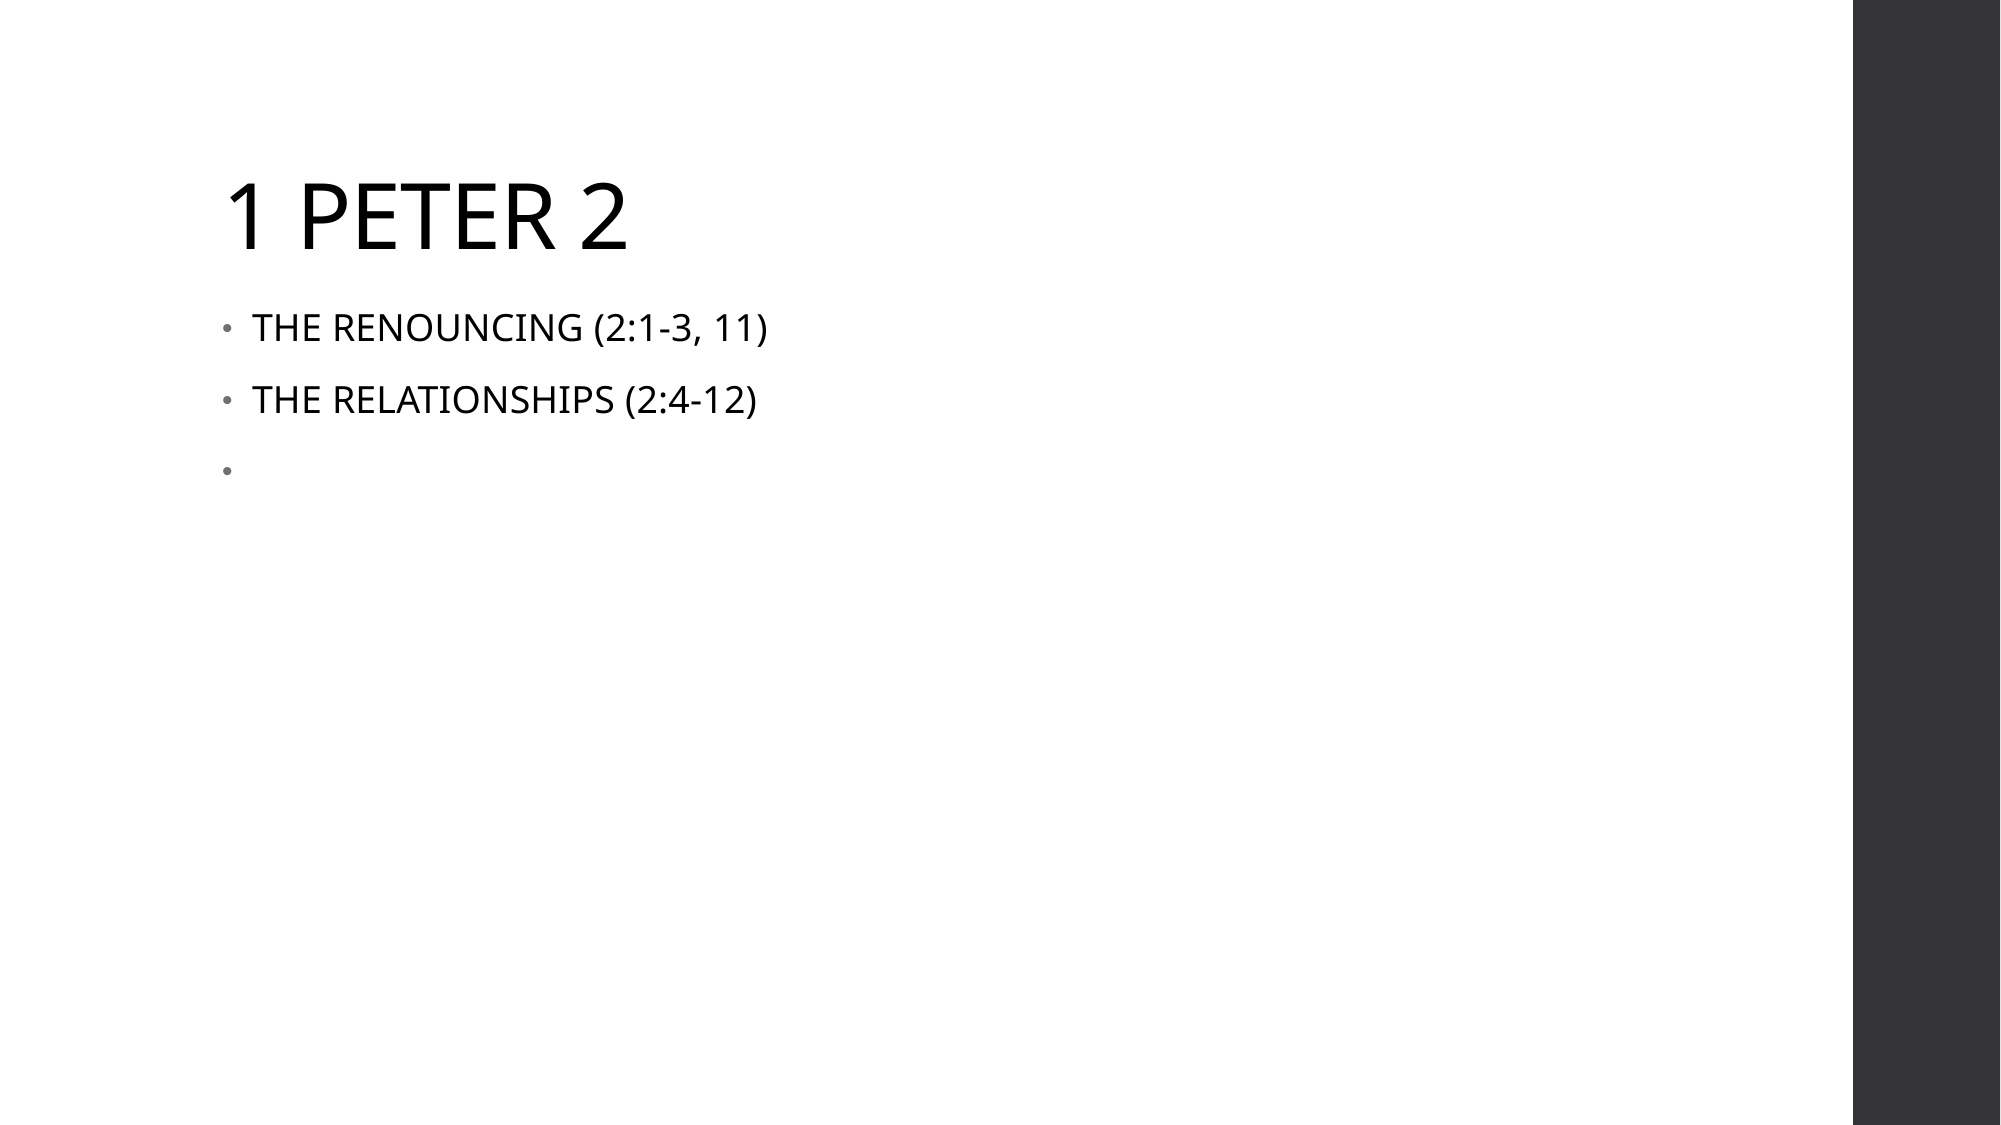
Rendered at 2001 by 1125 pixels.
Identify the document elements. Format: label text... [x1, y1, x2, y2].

title 1 PETER 2 [206, 60, 1797, 278]
list THE RENOUNCING (2:1-3, 11) THE RELATIONSHIPS (2:4-12) [206, 299, 1617, 1014]
